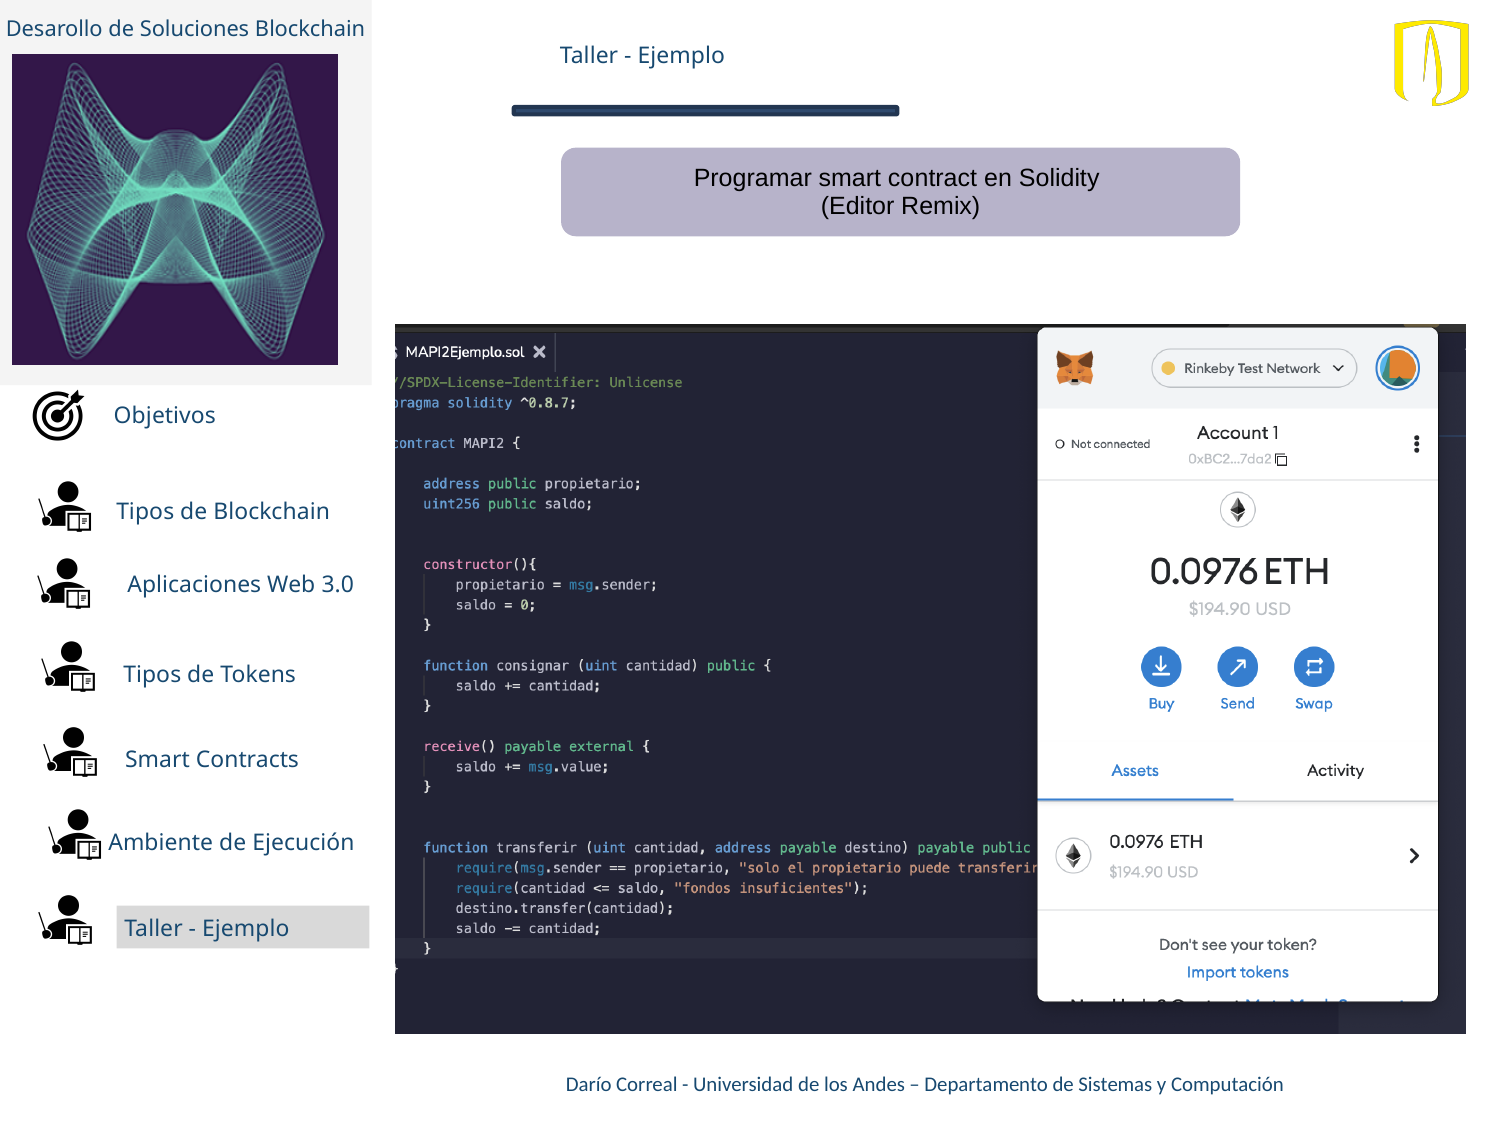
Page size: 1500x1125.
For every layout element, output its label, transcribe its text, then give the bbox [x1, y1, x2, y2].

picture [42, 718, 105, 780]
picture [395, 324, 1466, 1034]
text_box Darío Correal - Universidad de los Andes – Departamento de Sistemas y Computación [551, 1062, 1300, 1103]
text_box Programar smart contract en Solidity (Editor Remix) [561, 147, 1241, 237]
picture [36, 549, 98, 612]
picture [37, 472, 99, 535]
picture [12, 54, 338, 365]
text_box Smart Contracts [110, 737, 314, 781]
text_box Tipos de Tokens [108, 652, 312, 695]
text_box Taller - Ejemplo [109, 905, 305, 949]
picture [40, 632, 103, 695]
text_box Tipos de Blockchain [101, 489, 346, 532]
text_box Taller - Ejemplo [544, 32, 740, 76]
text_box Ambiente de Ejecución [63, 820, 370, 863]
picture [27, 384, 90, 446]
text_box Aplicaciones Web 3.0 [112, 562, 370, 605]
text_box [513, 107, 898, 115]
text_box [305, 905, 370, 949]
text_box Objetivos [98, 393, 231, 437]
picture [1387, 19, 1476, 107]
picture [37, 886, 100, 948]
picture [47, 800, 109, 863]
